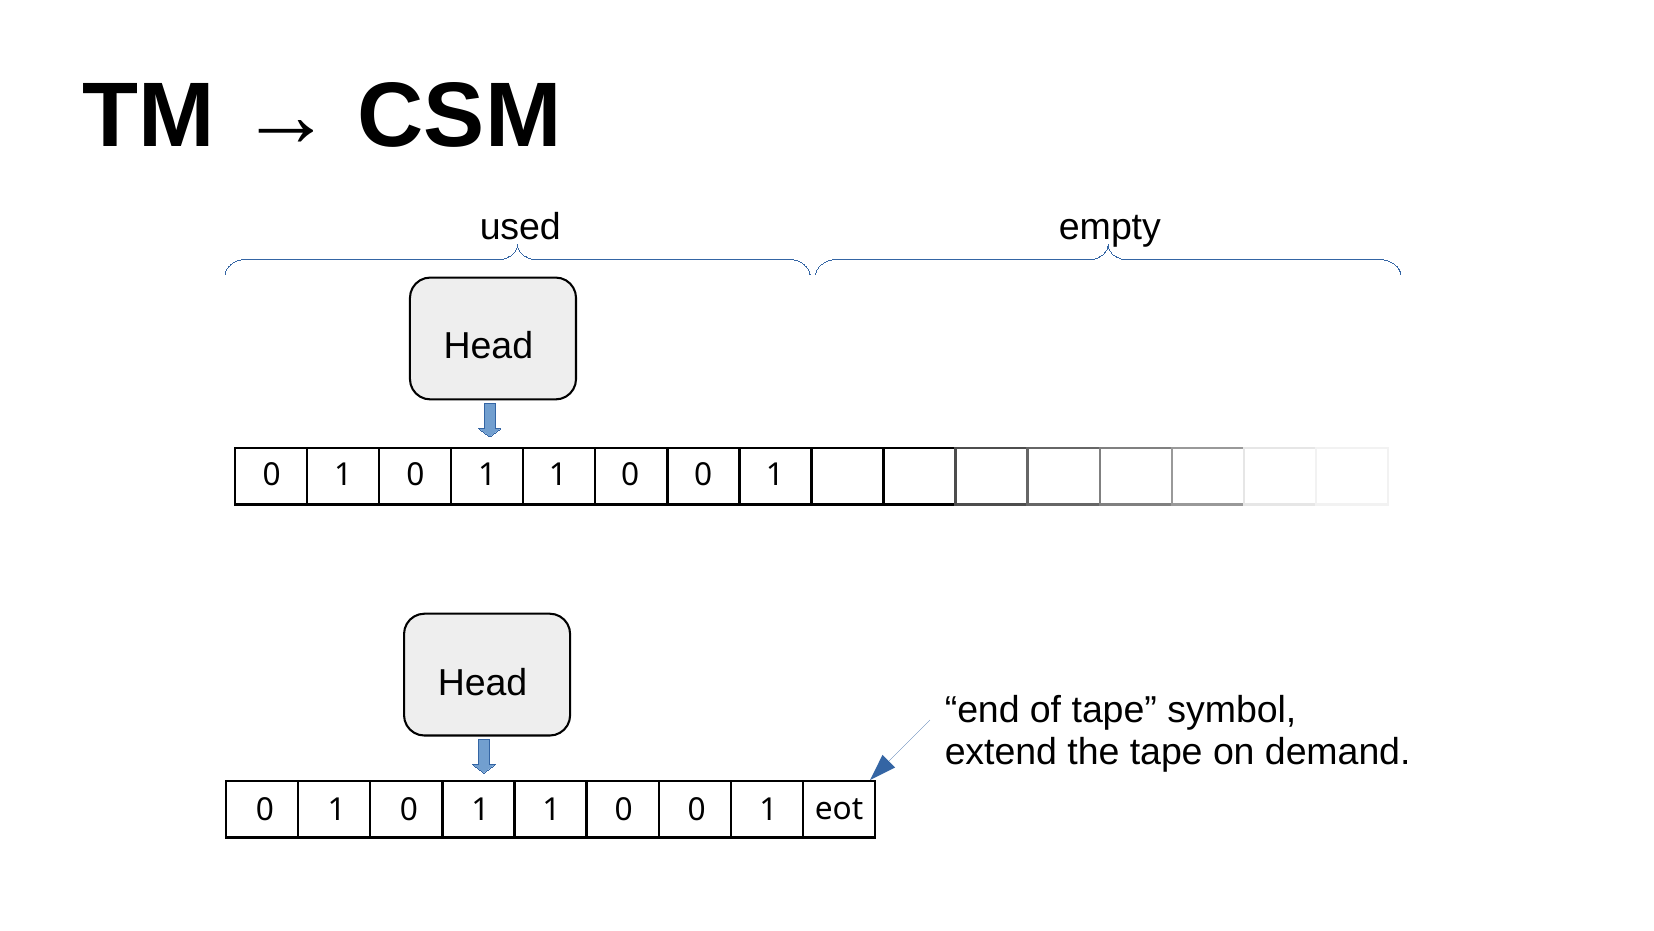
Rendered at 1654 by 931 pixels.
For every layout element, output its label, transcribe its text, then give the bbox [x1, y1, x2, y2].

text_box “end of tape” symbol, extend the tape on demand. [930, 681, 1426, 781]
text_box [472, 739, 496, 774]
picture [225, 780, 877, 839]
picture [233, 446, 1389, 506]
text_box used [465, 198, 576, 256]
text_box [478, 403, 501, 437]
text_box Head [428, 317, 577, 417]
text_box empty [1044, 198, 1176, 256]
title TM → CSM [82, 37, 1571, 193]
text_box [404, 613, 571, 736]
text_box [409, 277, 577, 400]
text_box Head [423, 653, 571, 753]
